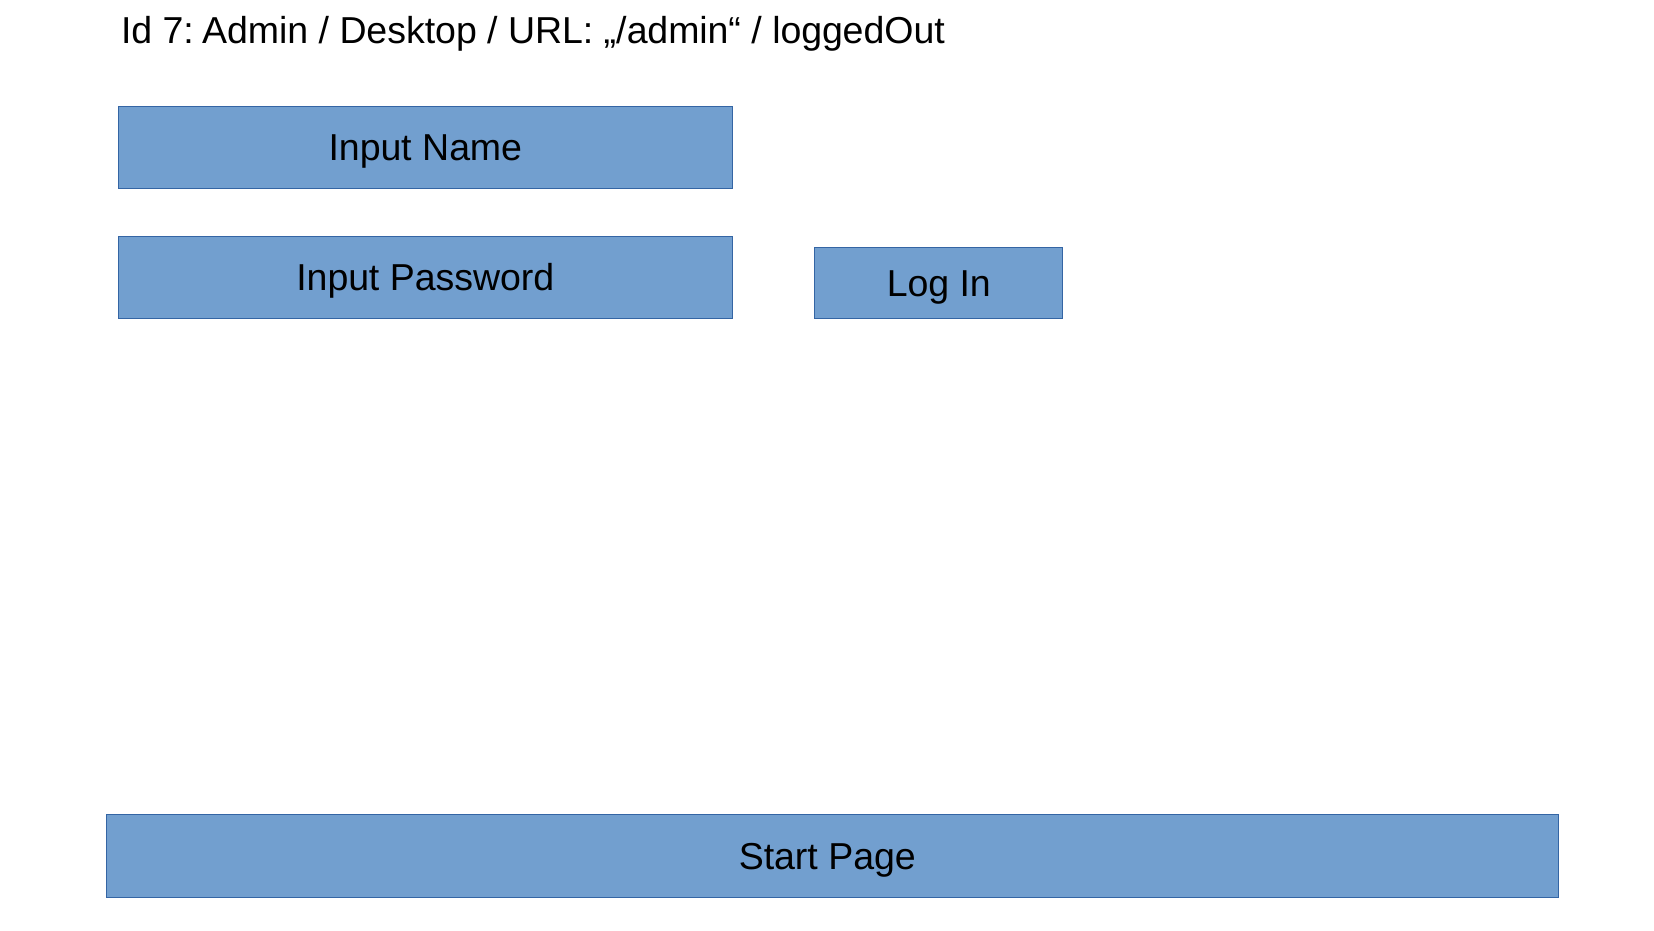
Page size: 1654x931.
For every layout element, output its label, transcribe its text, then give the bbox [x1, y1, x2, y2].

text_box Id 7: Admin / Desktop / URL: „/admin“ / loggedOut [106, 2, 1560, 95]
text_box Input Name [118, 106, 733, 189]
text_box Start Page [106, 814, 1559, 898]
text_box Log In [814, 247, 1063, 319]
text_box Input Password [118, 236, 733, 319]
